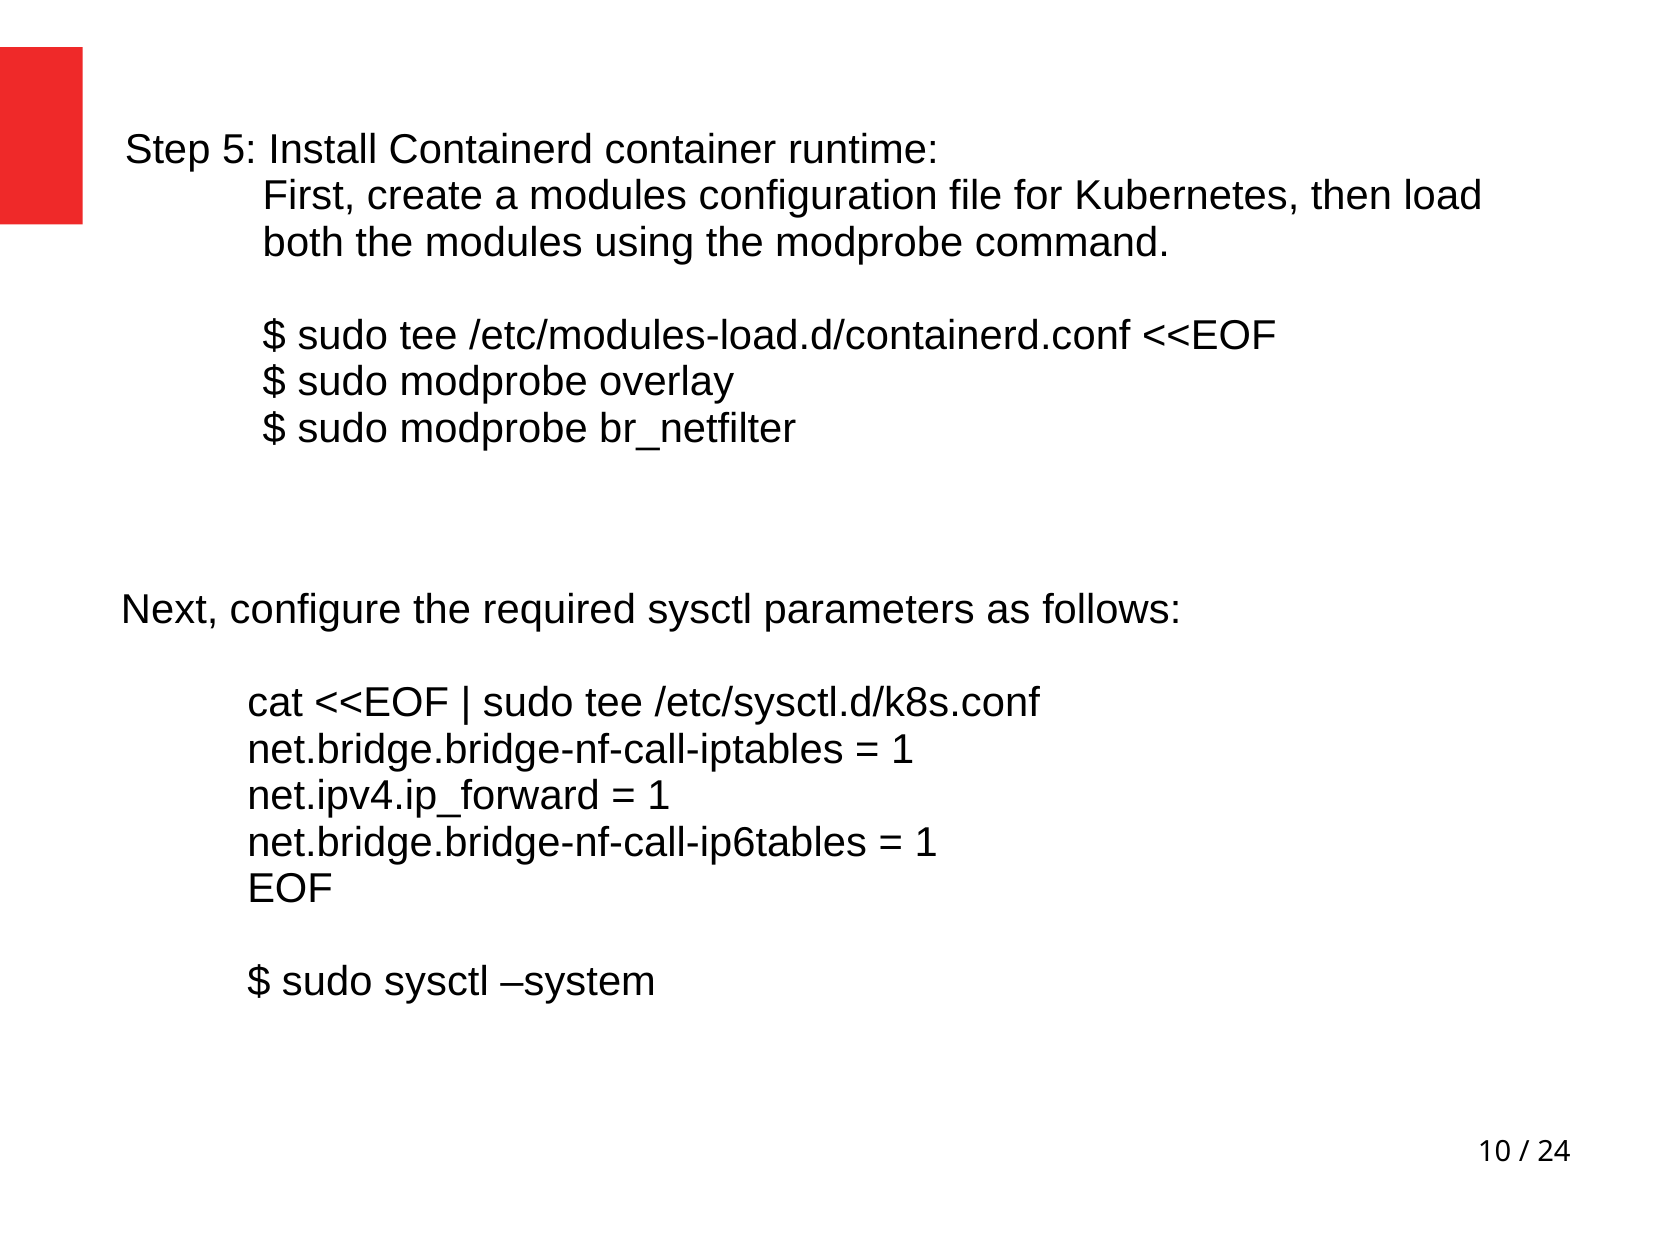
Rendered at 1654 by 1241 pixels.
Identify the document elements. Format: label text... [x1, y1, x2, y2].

text_box Step 5: Install Containerd container runtime: First, create a modules configuration file for Kubernetes, then load both the modules using the modprobe command. $ sudo tee /etc/modules-load.d/containerd.conf <<EOF $ sudo modprobe overlay $ sudo modprobe br_netfilter [109, 118, 1571, 459]
text_box Next, configure the required sysctl parameters as follows: cat <<EOF | sudo tee /etc/sysctl.d/k8s.conf net.bridge.bridge-nf-call-iptables = 1 net.ipv4.ip_forward = 1 net.bridge.bridge-nf-call-ip6tables = 1 EOF $ sudo sysctl –system [94, 578, 1548, 1012]
